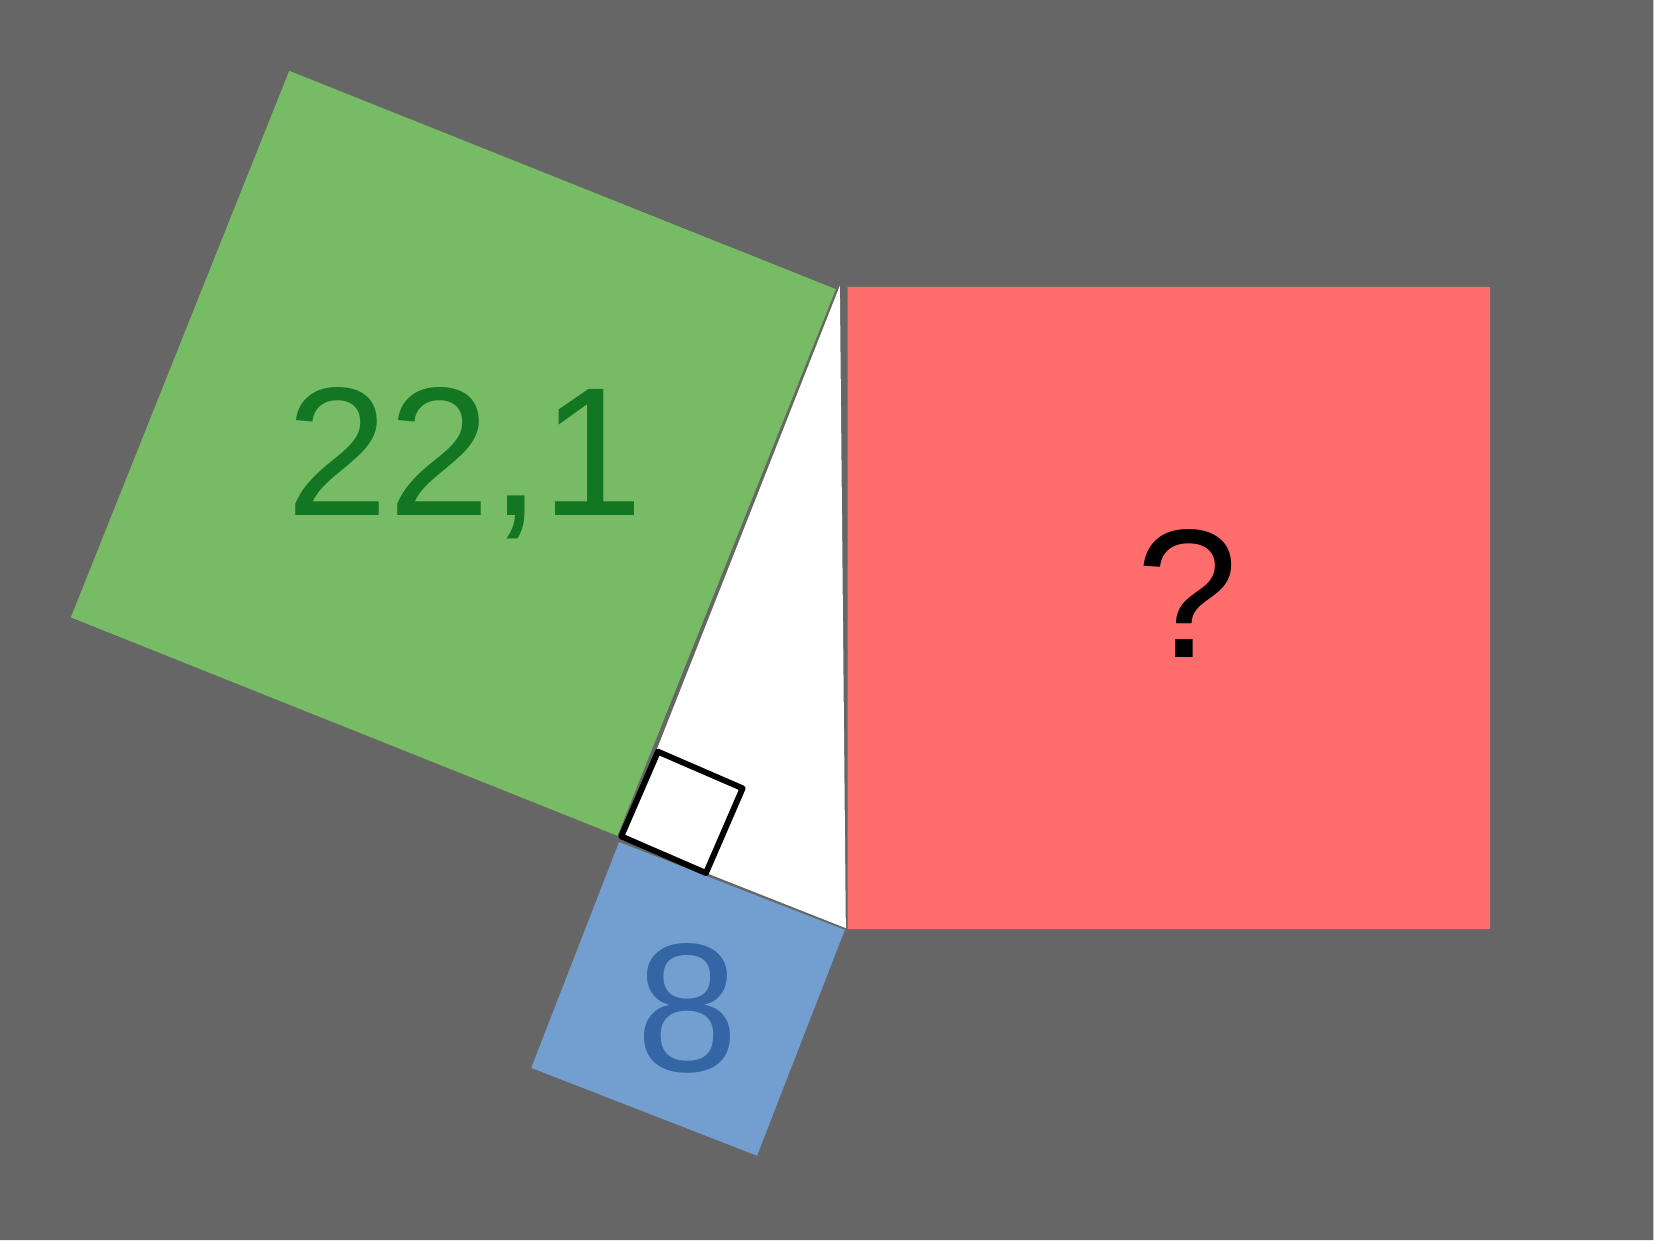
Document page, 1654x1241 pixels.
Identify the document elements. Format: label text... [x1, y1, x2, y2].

text_box ? [1122, 484, 1385, 790]
text_box 22,1 [271, 342, 662, 767]
text_box 8 [621, 897, 884, 1204]
text_box [0, 0, 1654, 1241]
